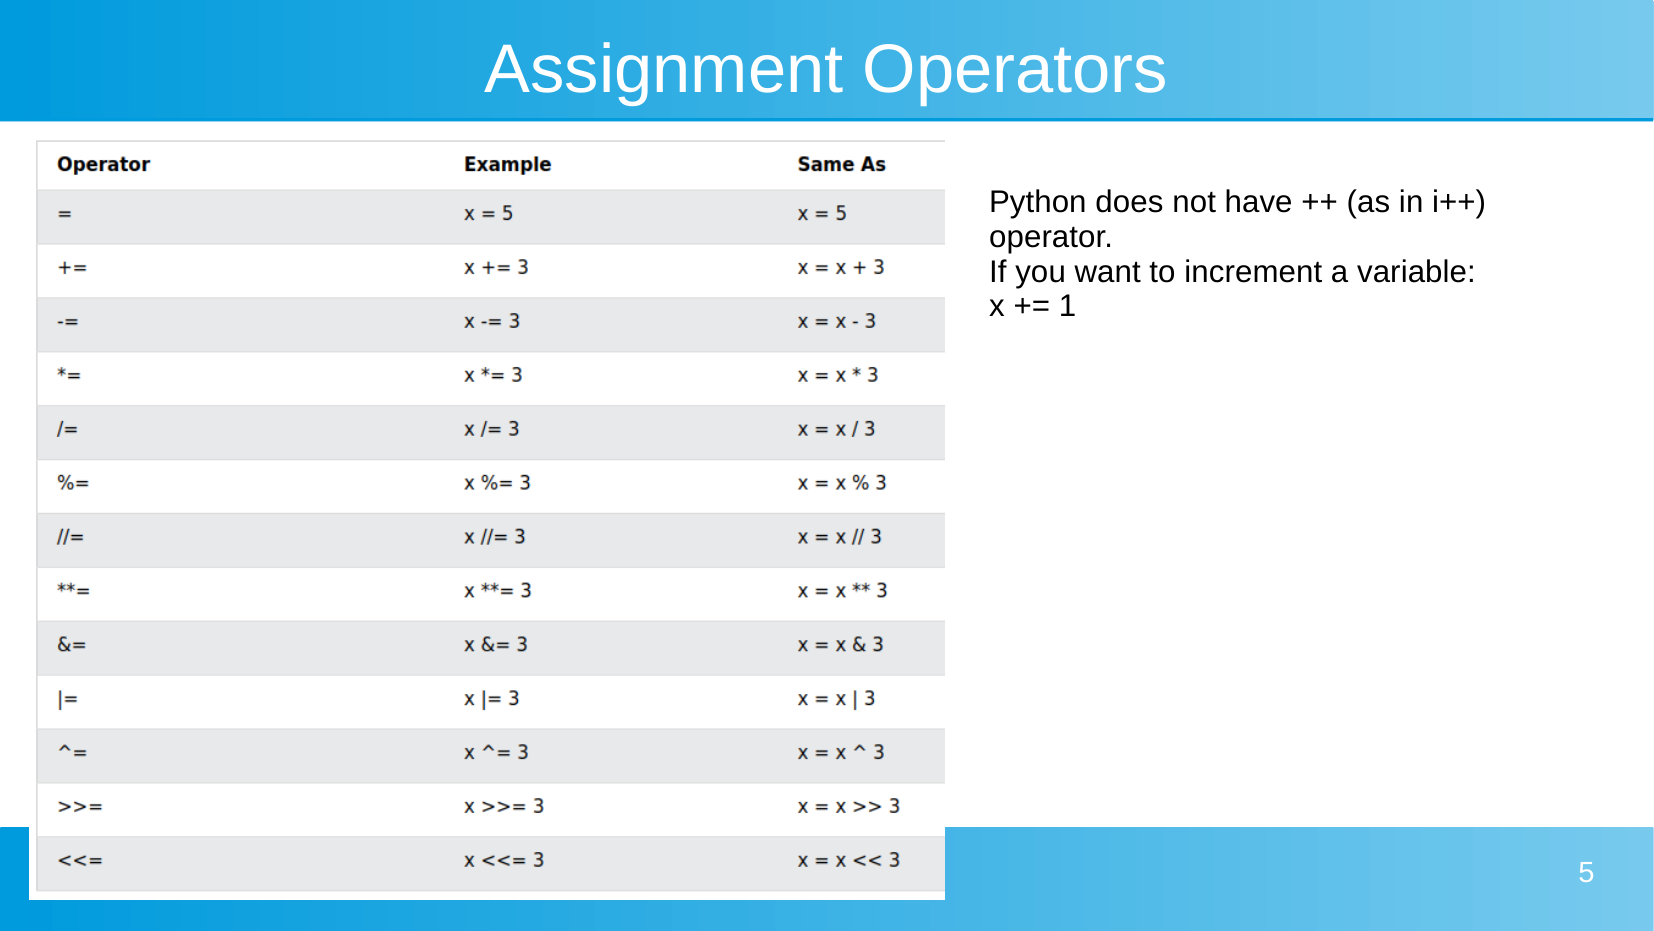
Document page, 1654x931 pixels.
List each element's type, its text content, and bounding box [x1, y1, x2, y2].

picture [29, 132, 945, 900]
title Assignment Operators [59, 29, 1595, 108]
text_box Python does not have ++ (as in i++) operator. If you want to increment a variable: x += 1 [974, 177, 1625, 591]
